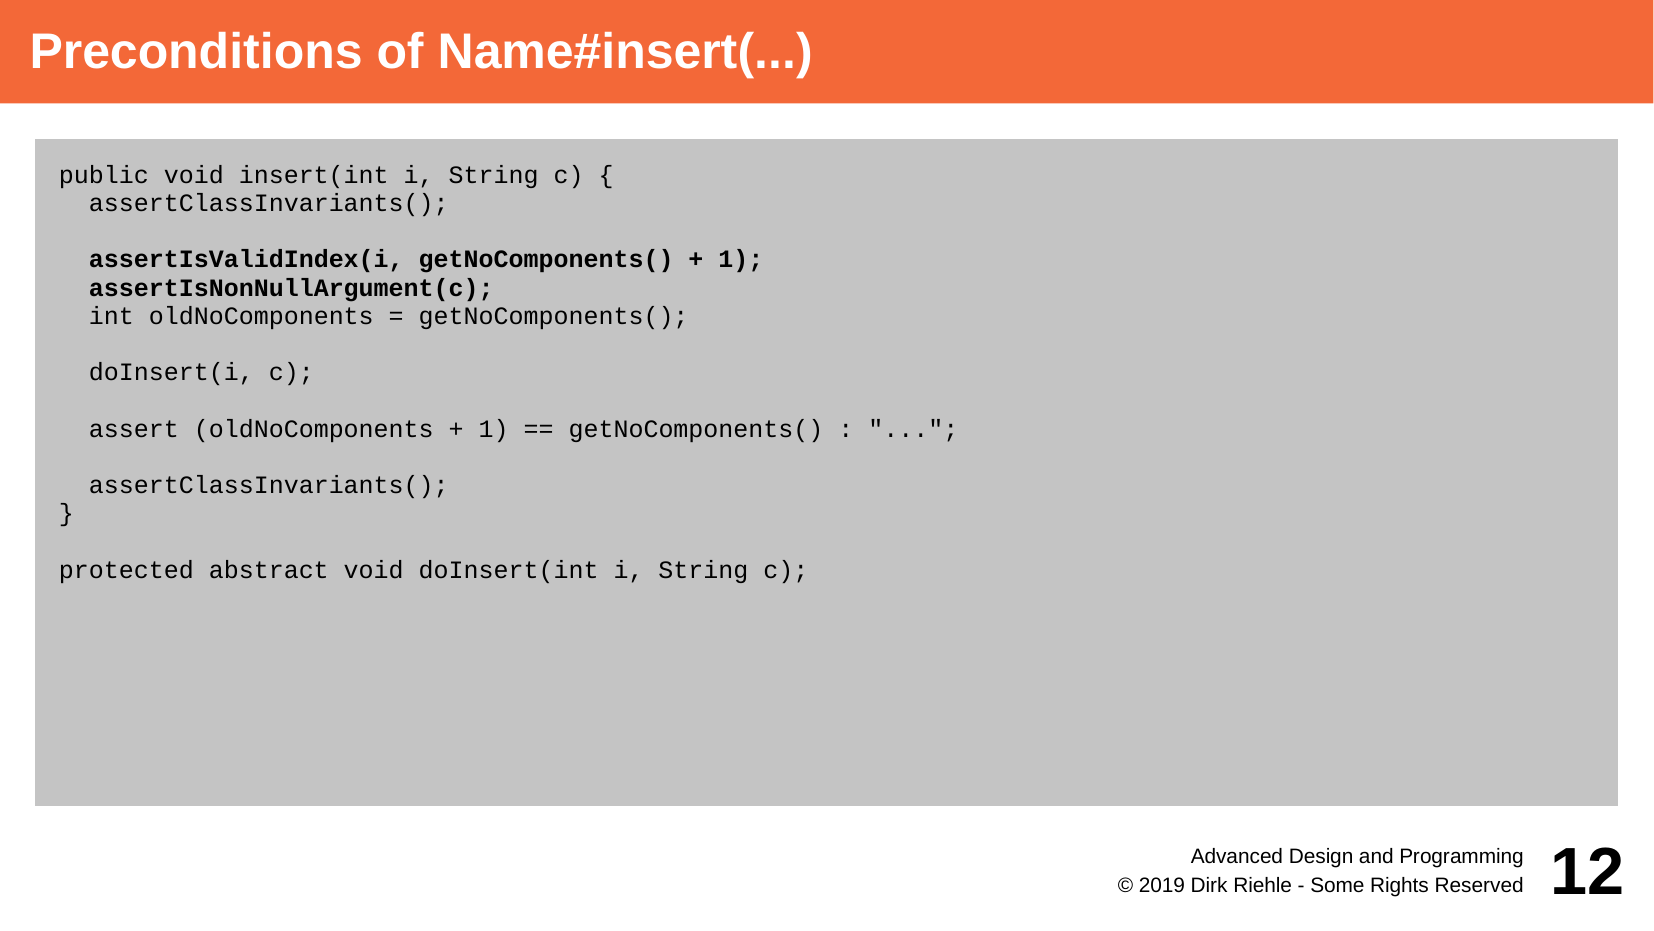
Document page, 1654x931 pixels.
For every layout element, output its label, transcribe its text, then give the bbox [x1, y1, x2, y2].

title Preconditions of Name#insert(...) [0, 0, 1654, 104]
list public void insert(int i, String c) { assertClassInvariants(); assertIsValidIndex(i, getNoComponents() + 1); assertIsNonNullArgument(c); int oldNoComponents = getNoComponents(); doInsert(i, c); assert (oldNoComponents + 1) == getNoComponents() : "..."; assertClassInvariants(); } protected abstract void doInsert(int i, String c); [29, 132, 1625, 813]
